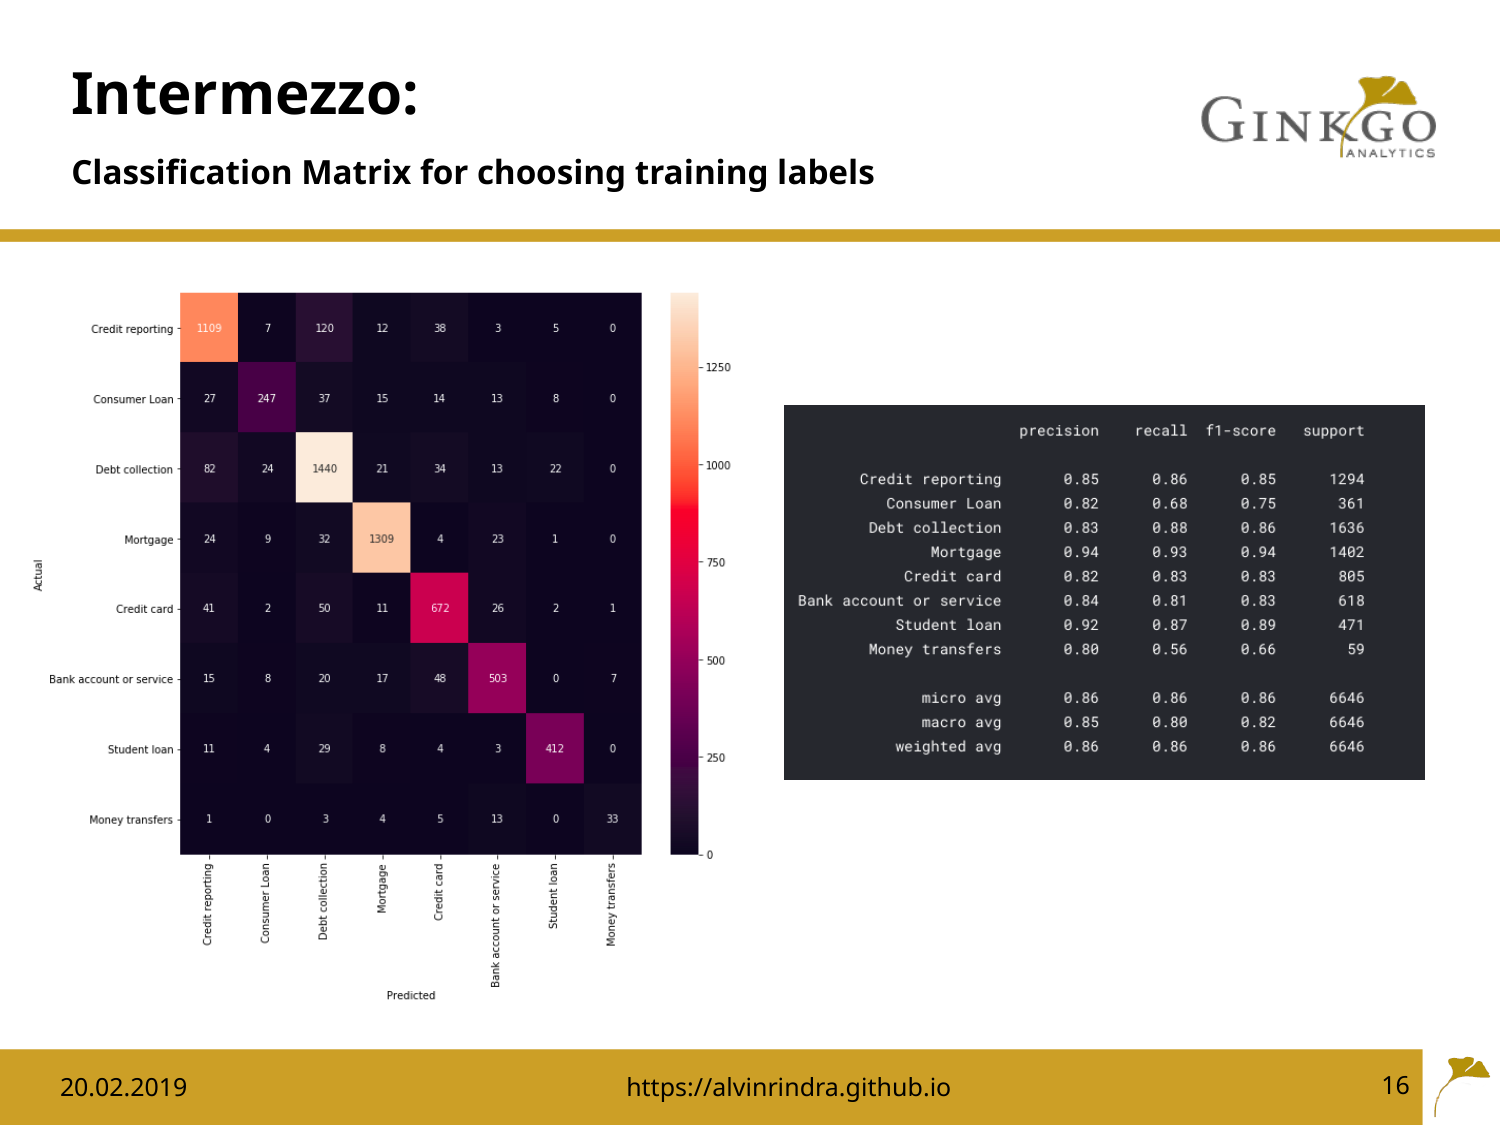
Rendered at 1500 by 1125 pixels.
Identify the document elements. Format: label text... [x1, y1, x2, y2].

text_box 20.02.2019 [60, 1056, 266, 1117]
text_box https://alvinrindra.github.io [266, 1056, 993, 1117]
list [60, 289, 1425, 1081]
picture [0, 0, 1500, 1125]
list Intermezzo: Classification Matrix for choosing training labels [71, 56, 1066, 240]
text_box <number> [1196, 1056, 1425, 1117]
